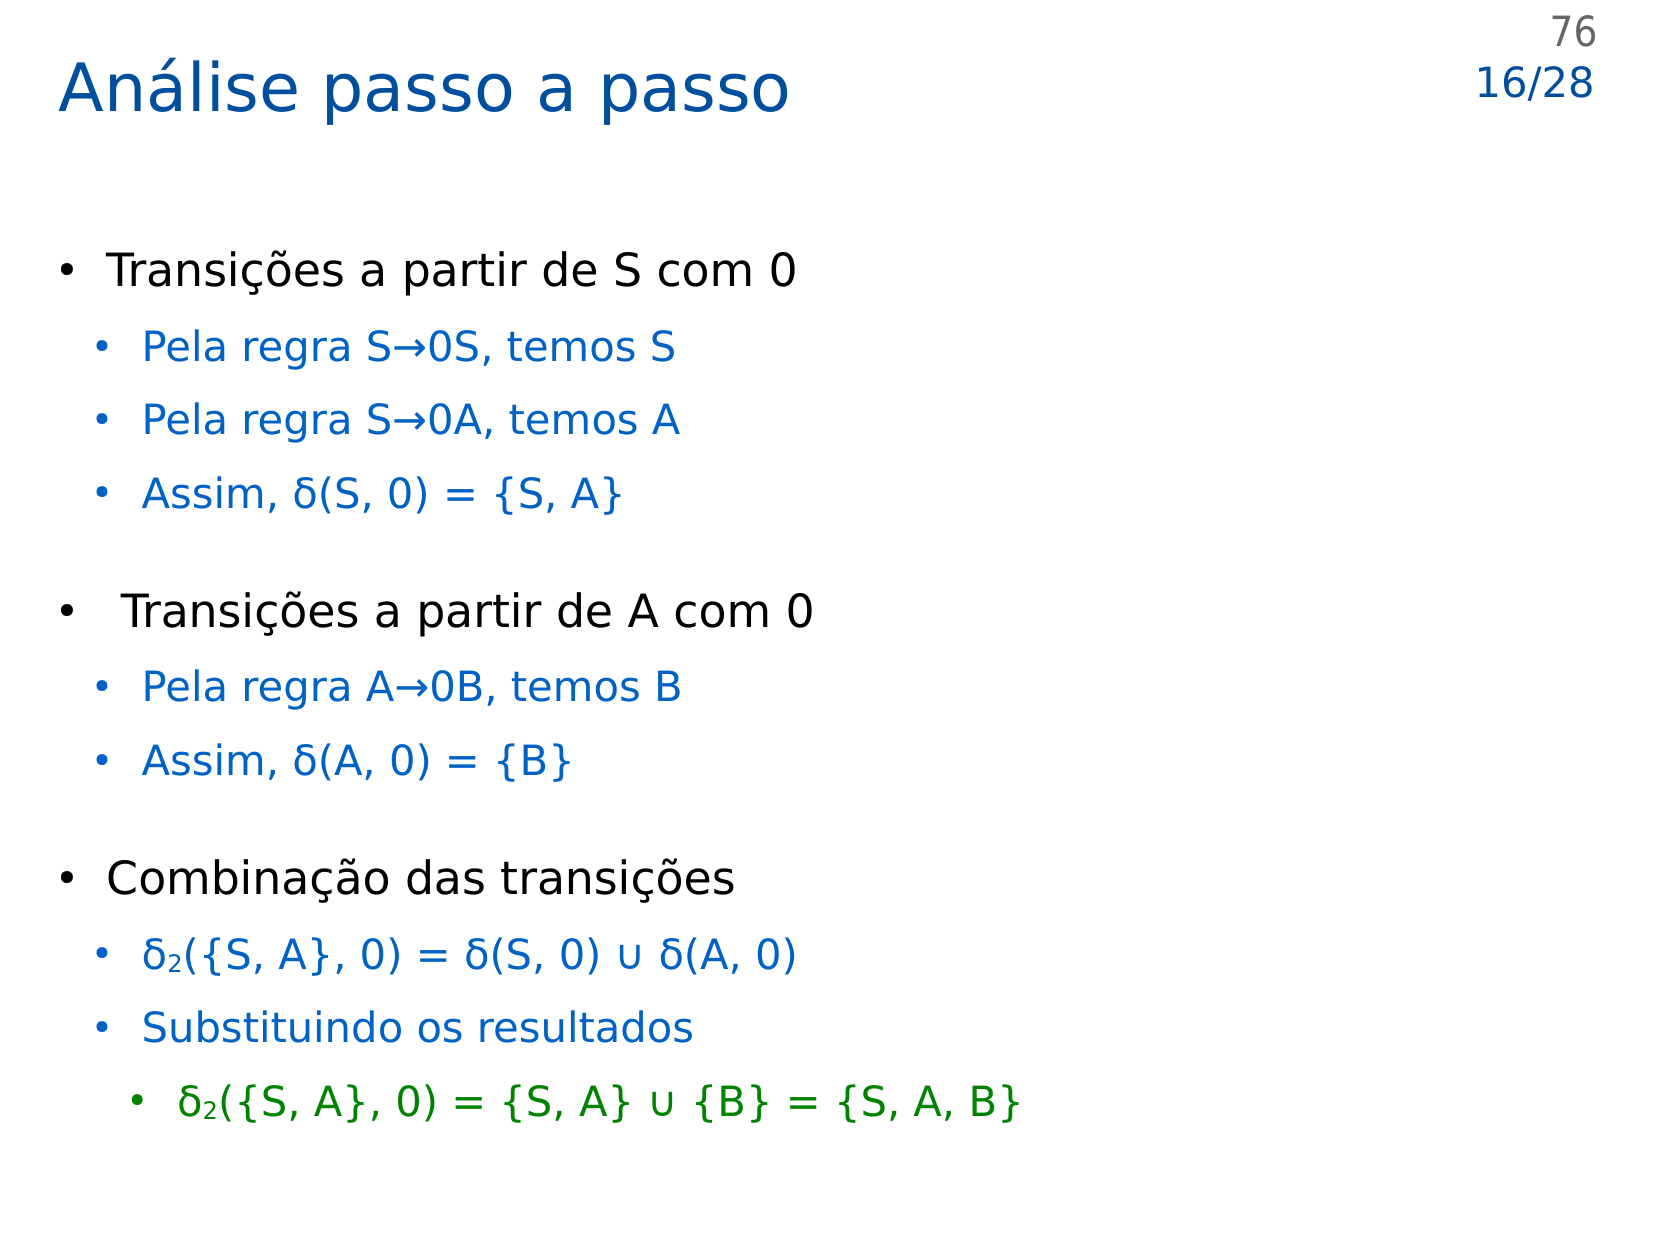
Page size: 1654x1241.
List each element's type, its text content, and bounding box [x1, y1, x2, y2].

text_box 76 [1375, 0, 1613, 64]
title Análise passo a passo [59, 29, 1625, 148]
list Transições a partir de S com 0 Pela regra S→0S, temos S Pela regra S→0A, temos A Assim, δ(S, 0) = {S, A} Transições a partir de A com 0 Pela regra A→0B, temos B Assim, δ(A, 0) = {B} Combinação das transições δ2({S, A}, 0) = δ(S, 0) ∪ δ(A, 0) Substituindo os resultados δ2({S, A}, 0) = {S, A} ∪ {B} = {S, A, B} [59, 236, 1595, 1211]
